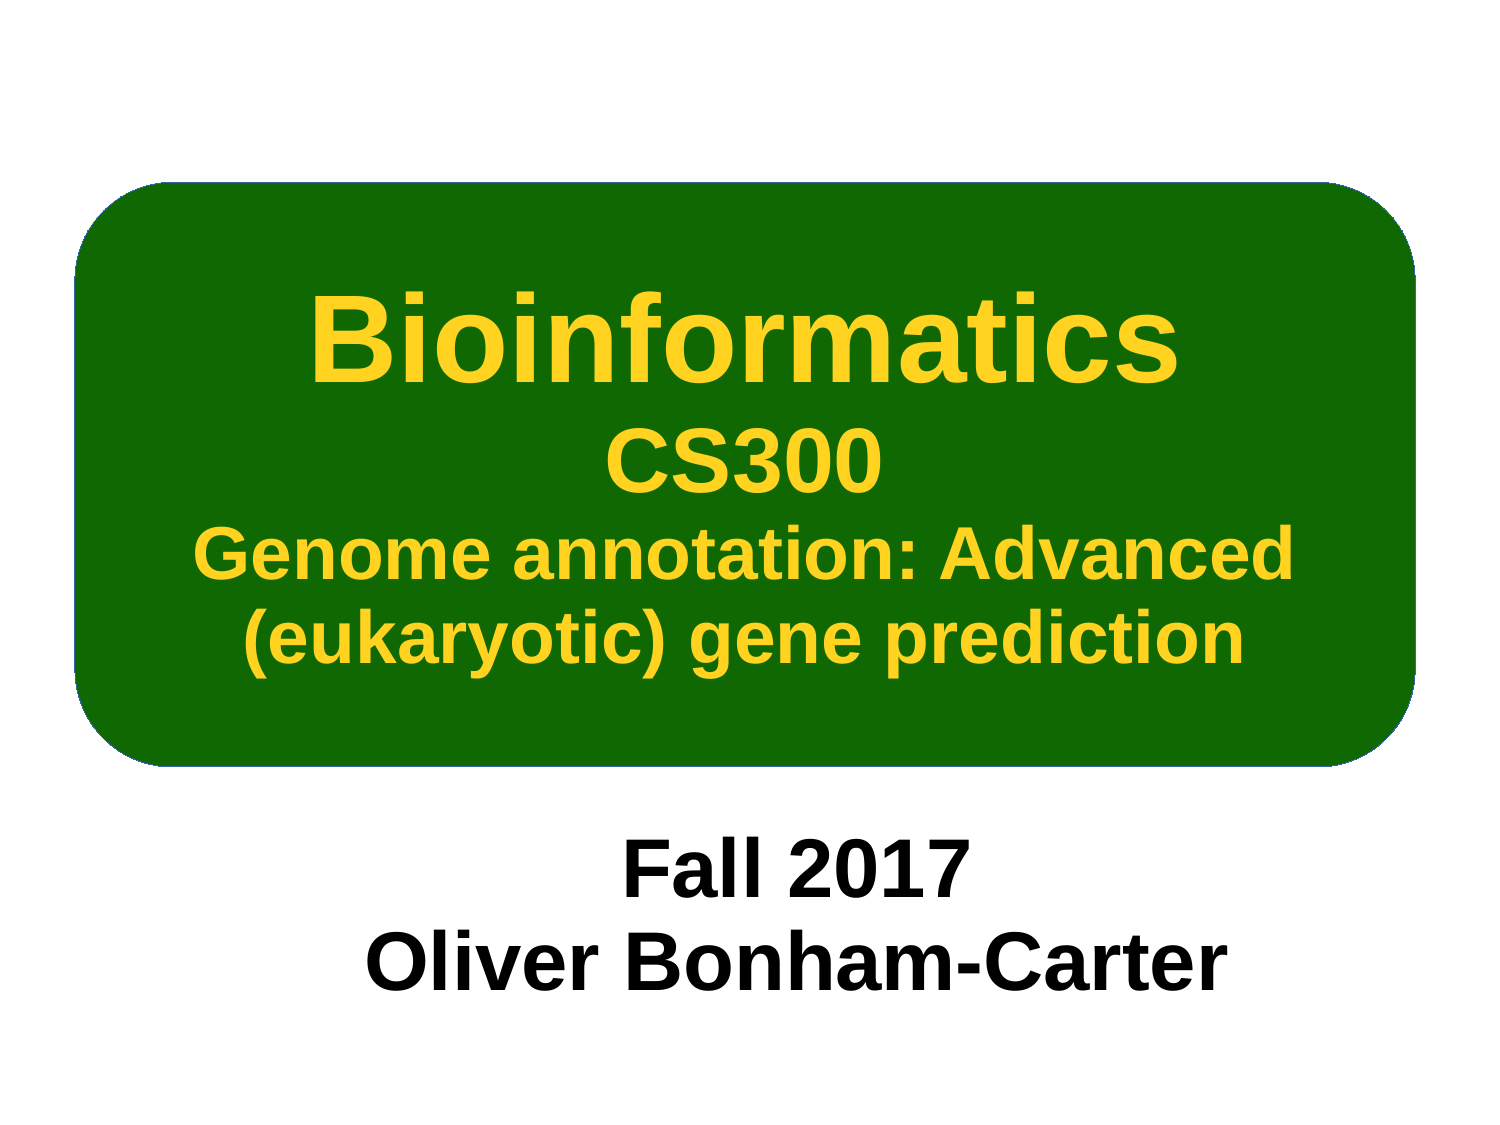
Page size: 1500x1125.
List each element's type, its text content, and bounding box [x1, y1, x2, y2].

text_box Bioinformatics CS300 Genome annotation: Advanced (eukaryotic) gene prediction [74, 182, 1416, 767]
text_box Fall 2017 Oliver Bonham-Carter [349, 814, 1245, 1016]
